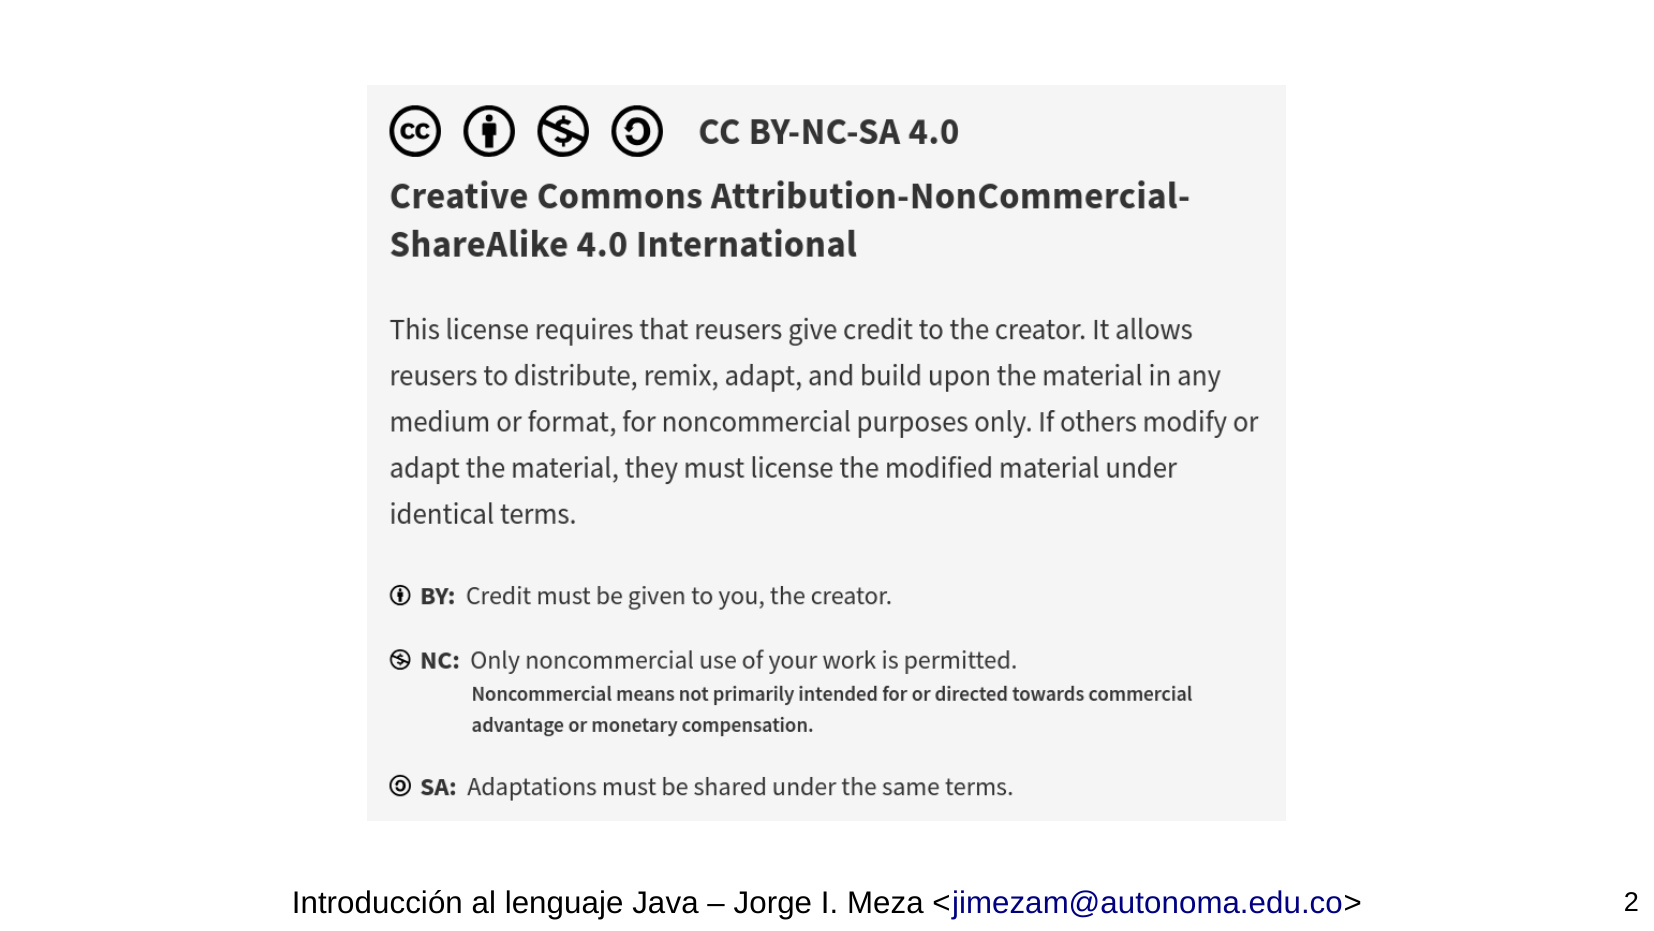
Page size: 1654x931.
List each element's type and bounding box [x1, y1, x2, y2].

picture [367, 85, 1286, 821]
